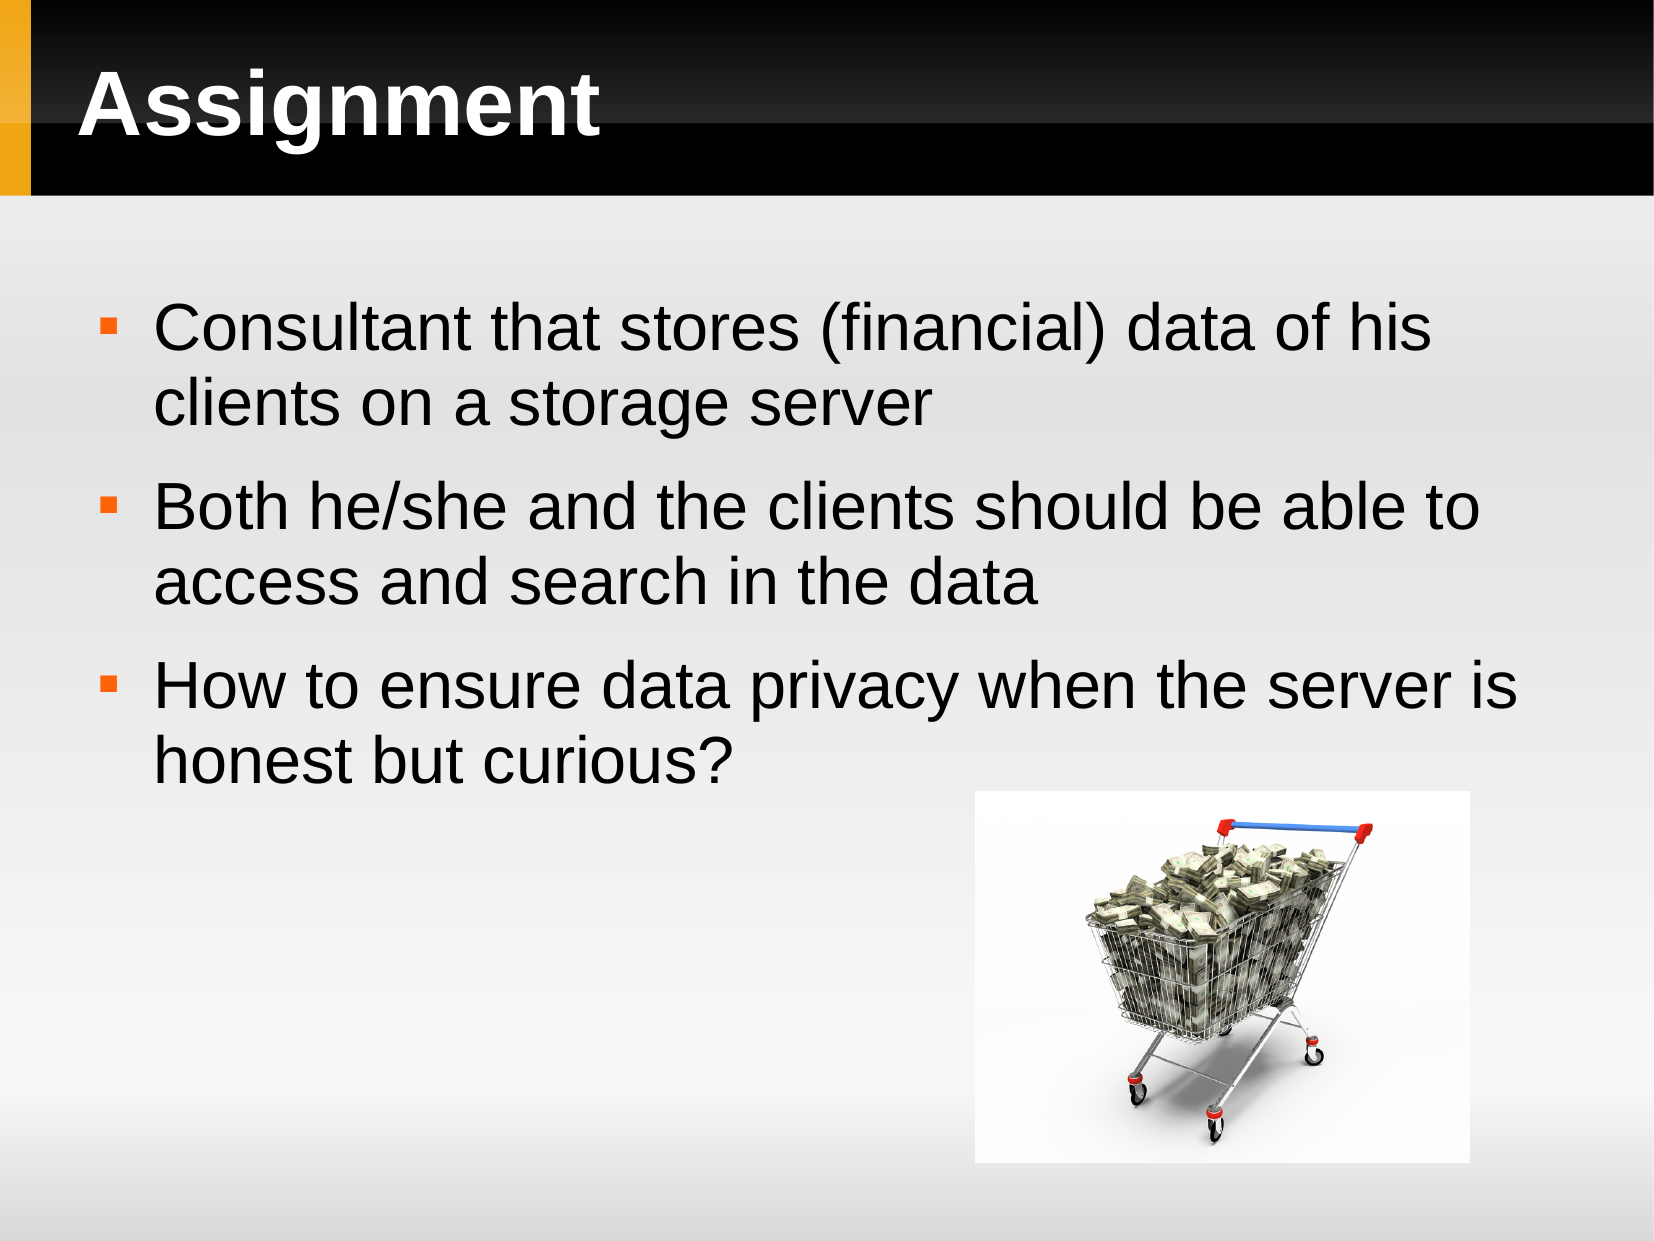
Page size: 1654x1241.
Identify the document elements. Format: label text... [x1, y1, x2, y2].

picture [0, 0, 1654, 1241]
list Consultant that stores (financial) data of his clients on a storage server Both he/she and the clients should be able to access and search in the data How to ensure data privacy when the server is honest but curious? [82, 290, 1571, 1094]
title Assignment [76, 7, 1565, 200]
